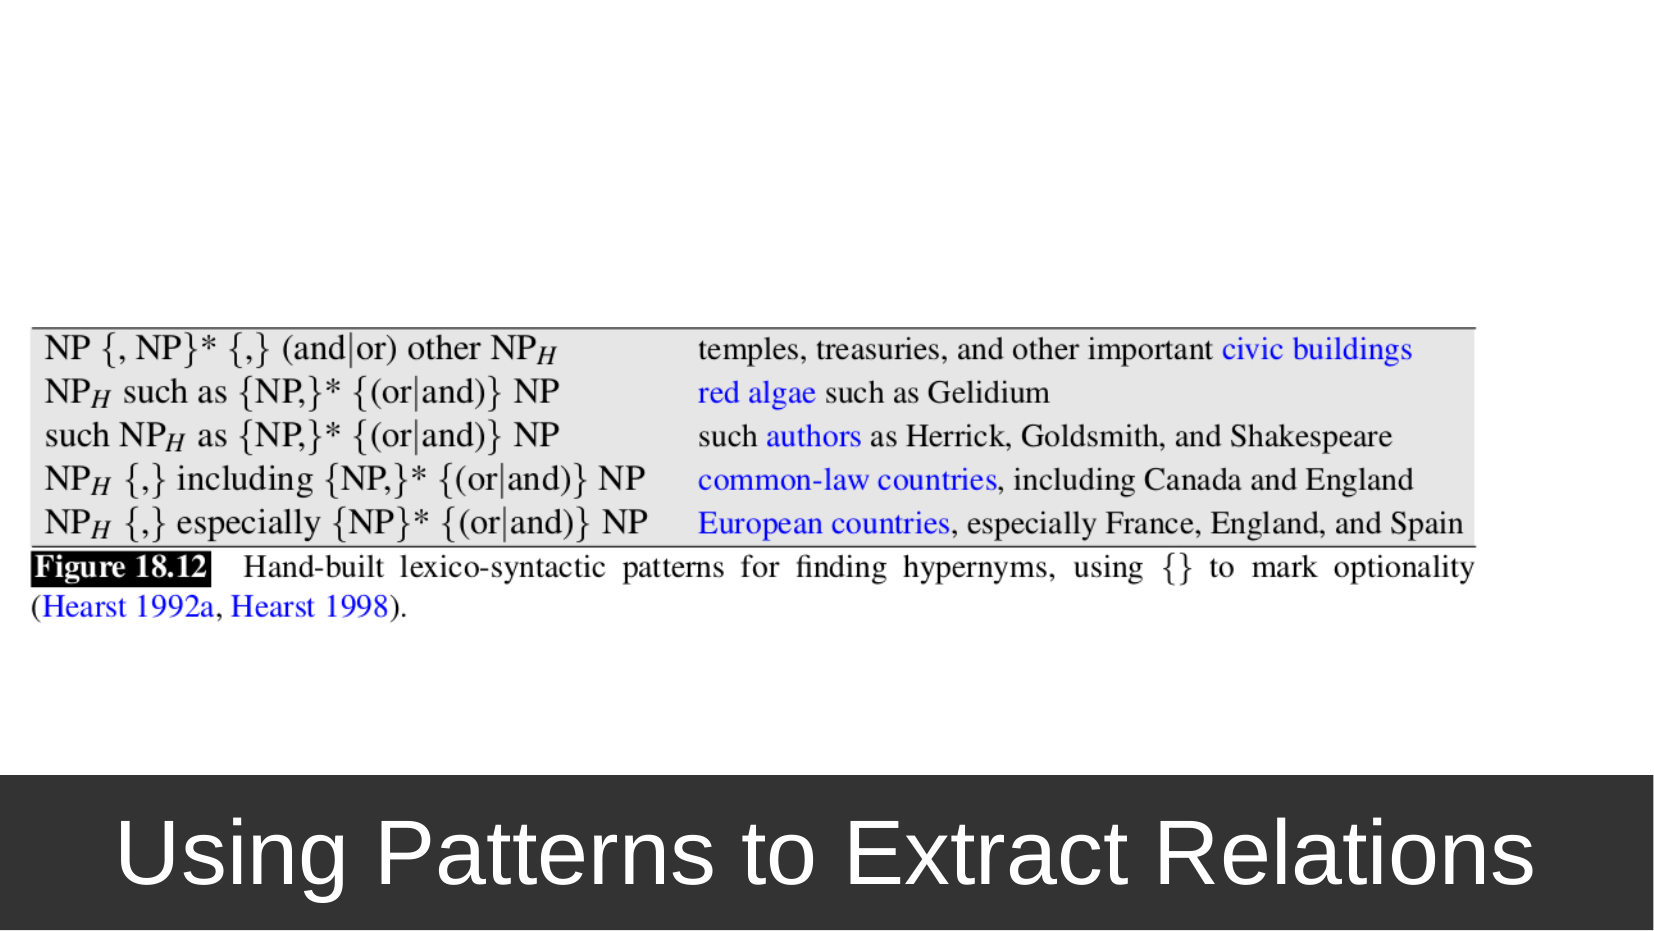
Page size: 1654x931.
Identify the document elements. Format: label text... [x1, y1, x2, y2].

picture [0, 285, 1654, 646]
title Using Patterns to Extract Relations [0, 775, 1654, 931]
